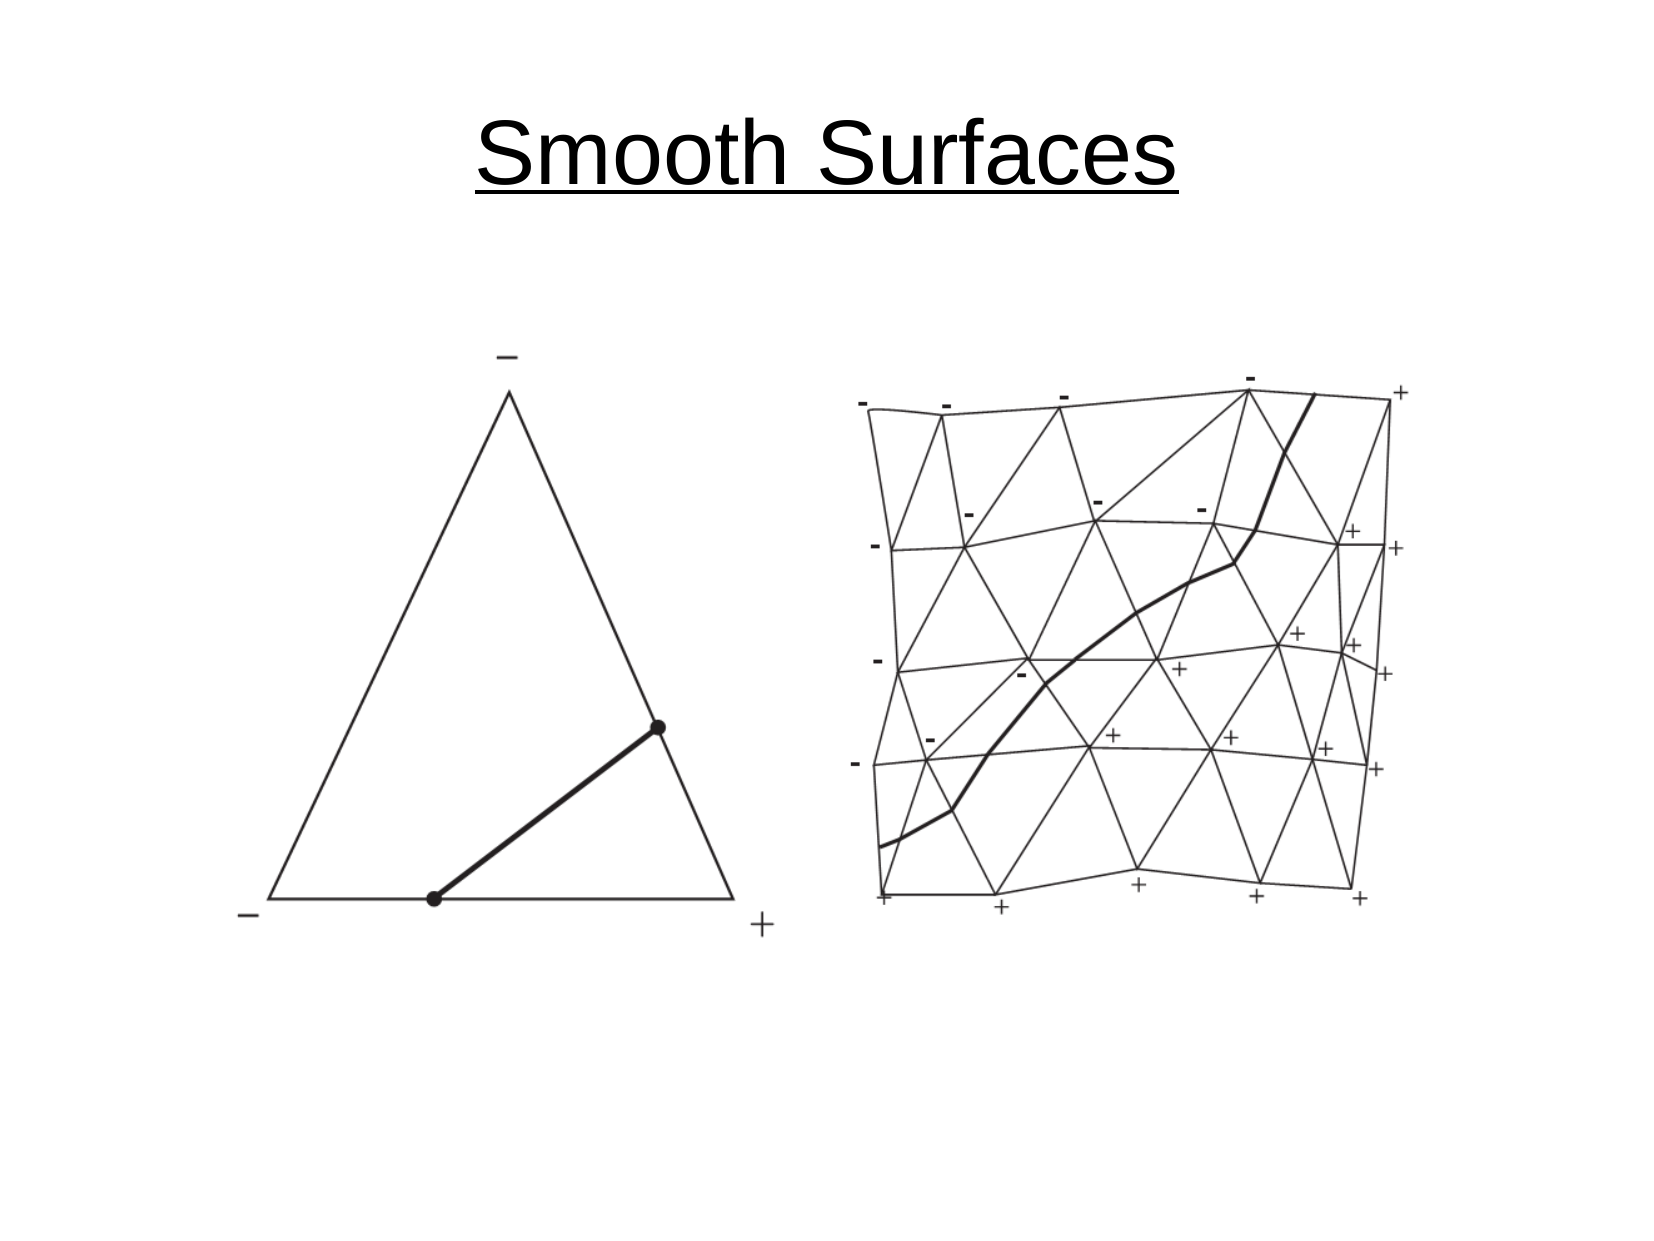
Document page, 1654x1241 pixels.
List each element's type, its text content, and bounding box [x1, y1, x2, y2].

picture [123, 307, 1544, 940]
title Smooth Surfaces [82, 49, 1571, 257]
